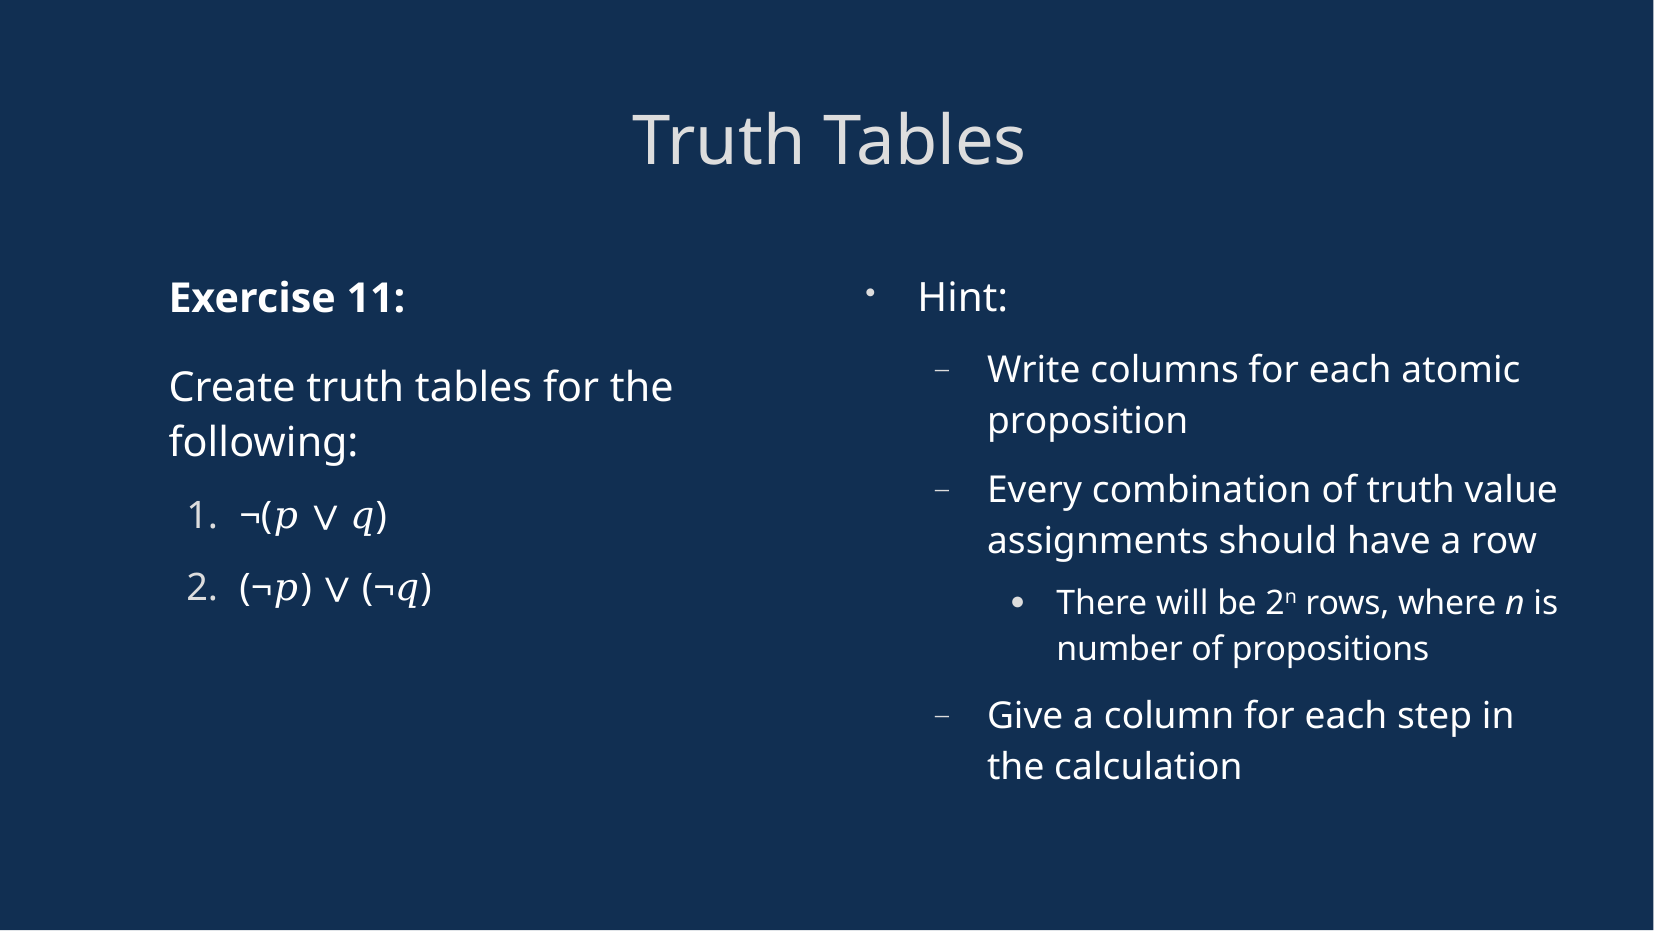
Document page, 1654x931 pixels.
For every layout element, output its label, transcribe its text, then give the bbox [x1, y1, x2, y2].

list Exercise 11: Create truth tables for the following: ¬(𝑝 ∨ 𝑞) (¬𝑝) ∨ (¬𝑞) [97, 268, 813, 806]
list Hint: Write columns for each atomic proposition Every combination of truth value assignments should have a row There will be 2n rows, where n is number of propositions Give a column for each step in the calculation [848, 268, 1563, 806]
title Truth Tables [97, 56, 1563, 220]
